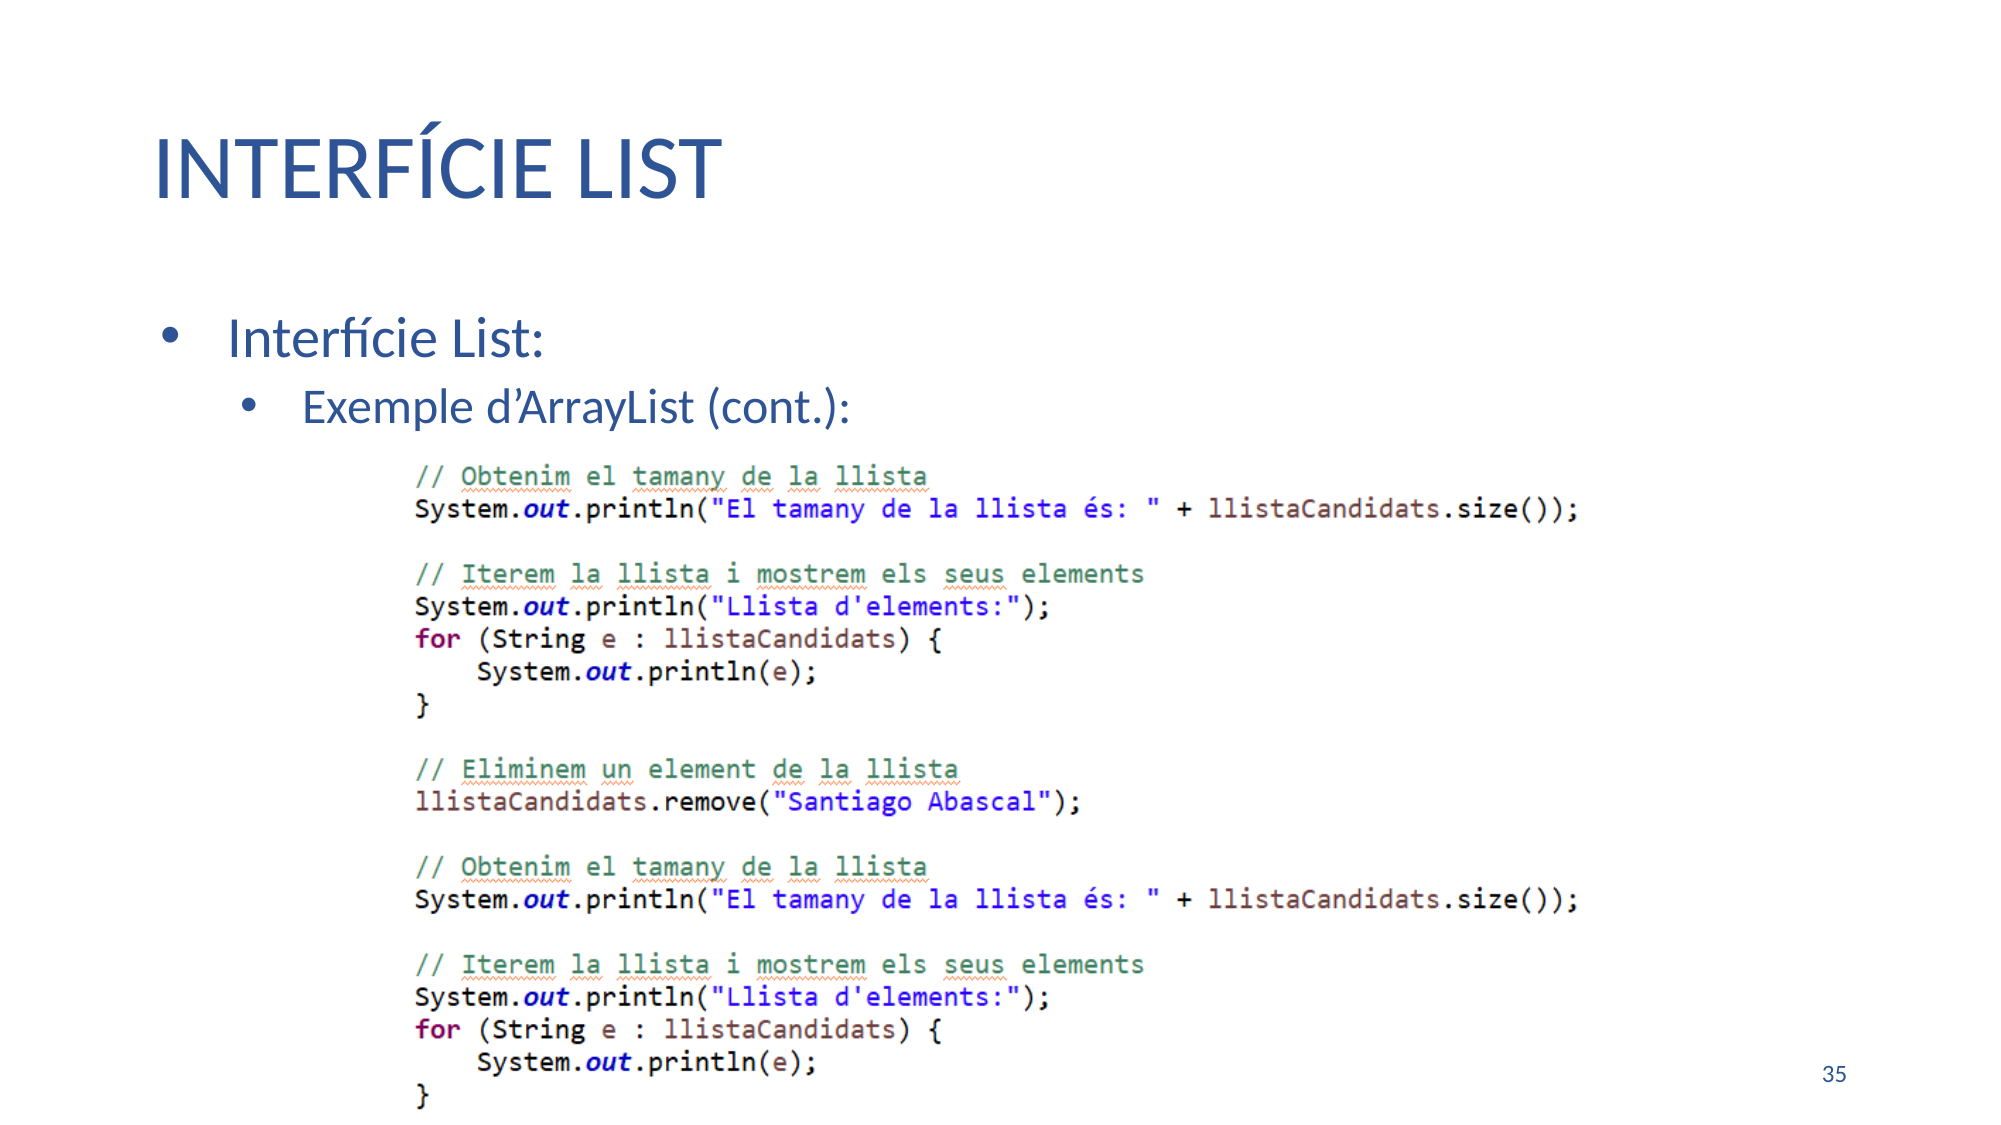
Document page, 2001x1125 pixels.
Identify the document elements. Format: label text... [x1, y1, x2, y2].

slide_number <number> [1588, 1042, 1863, 1103]
list Interfície List: Exemple d’ArrayList (cont.): [137, 299, 1863, 1014]
title INTERFÍCIE LIST [137, 59, 1863, 278]
picture [412, 457, 1588, 1115]
